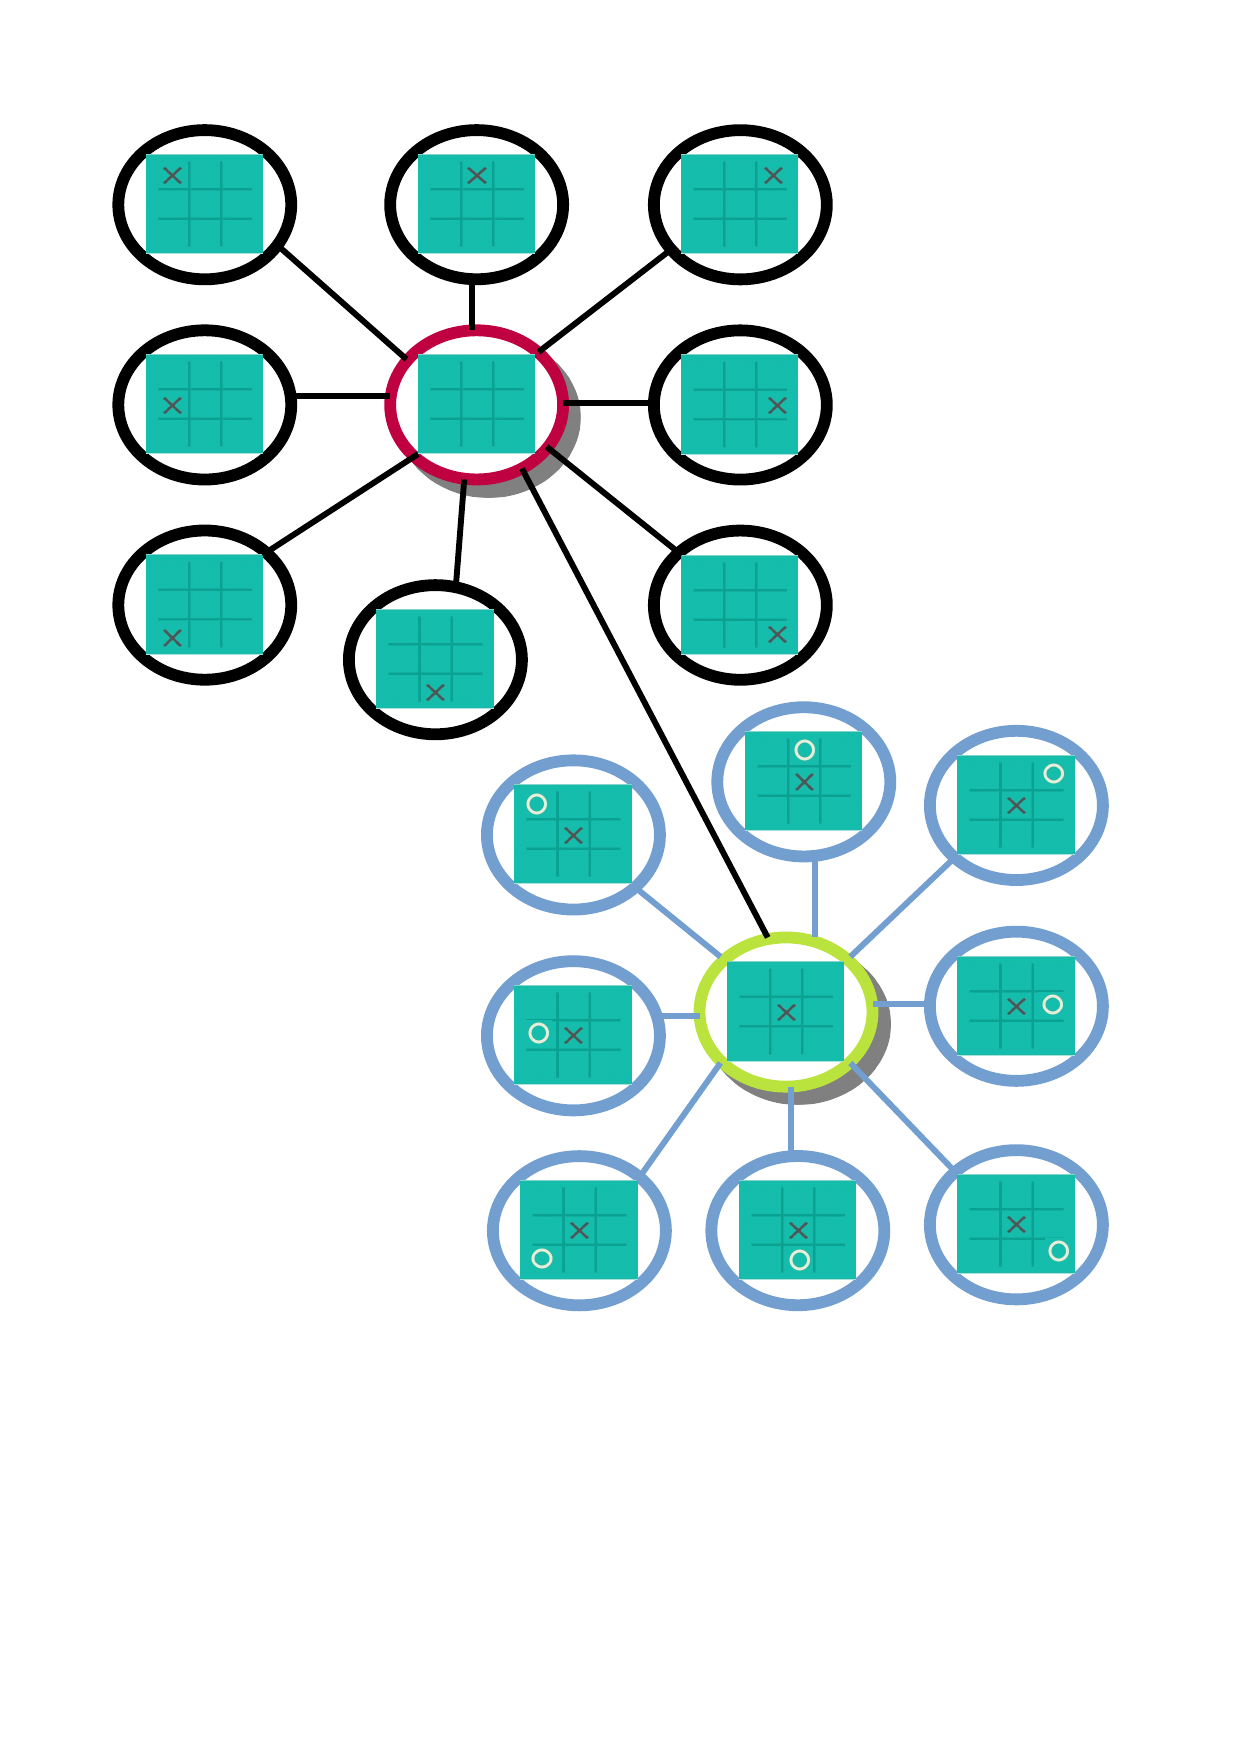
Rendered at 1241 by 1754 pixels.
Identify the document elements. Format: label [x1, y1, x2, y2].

picture [681, 154, 798, 254]
text_box [711, 1156, 885, 1306]
picture [681, 354, 798, 455]
picture [957, 755, 1075, 855]
text_box [929, 931, 1103, 1081]
text_box [653, 130, 827, 280]
picture [146, 154, 263, 254]
text_box [699, 937, 873, 1087]
picture [957, 956, 1075, 1056]
text_box [118, 330, 292, 480]
picture [376, 609, 494, 709]
picture [418, 154, 535, 254]
text_box [653, 330, 827, 480]
text_box [486, 961, 660, 1111]
picture [957, 1174, 1075, 1274]
text_box [492, 1156, 666, 1306]
picture [745, 731, 862, 831]
picture [727, 961, 844, 1062]
picture [514, 784, 632, 885]
picture [520, 1180, 638, 1280]
picture [739, 1180, 856, 1280]
text_box [390, 330, 564, 480]
picture [146, 554, 263, 655]
text_box [118, 130, 292, 280]
picture [681, 555, 798, 655]
text_box [486, 760, 660, 910]
picture [146, 354, 263, 454]
text_box [118, 530, 292, 680]
picture [514, 985, 632, 1085]
text_box [929, 1150, 1103, 1300]
text_box [348, 585, 522, 735]
text_box [390, 130, 564, 280]
picture [418, 354, 535, 455]
text_box [929, 730, 1103, 881]
text_box [717, 707, 891, 857]
text_box [653, 530, 827, 680]
